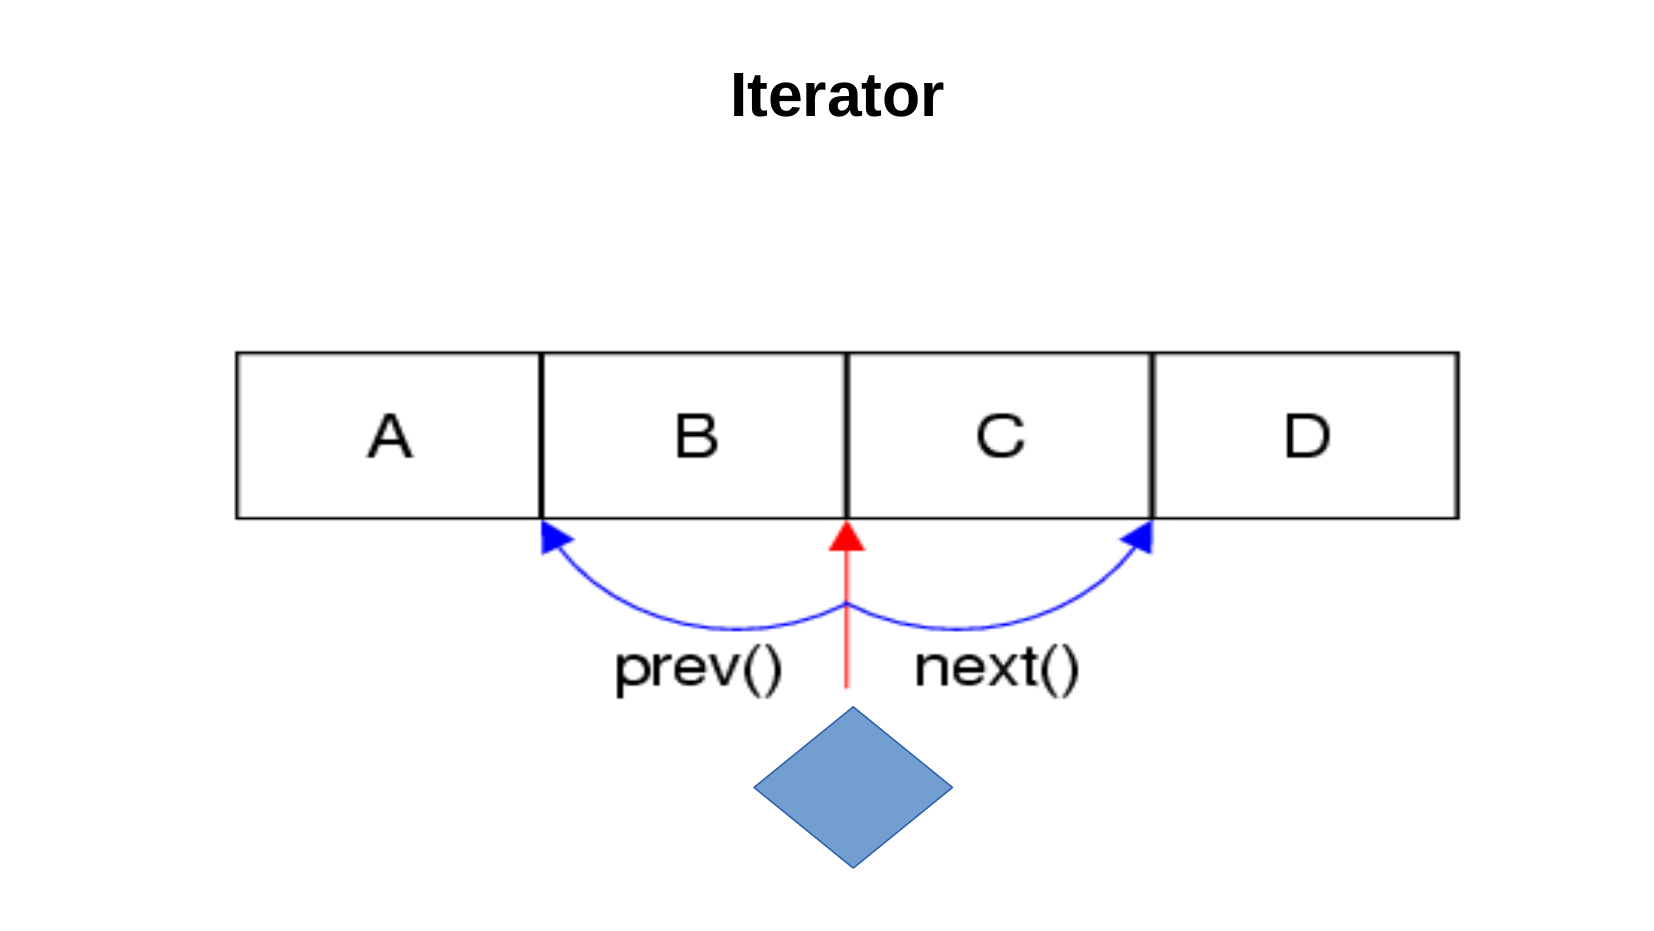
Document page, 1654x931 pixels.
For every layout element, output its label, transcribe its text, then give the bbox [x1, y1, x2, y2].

text_box [754, 706, 953, 869]
picture [215, 334, 1479, 707]
title Iterator [82, 36, 1571, 146]
